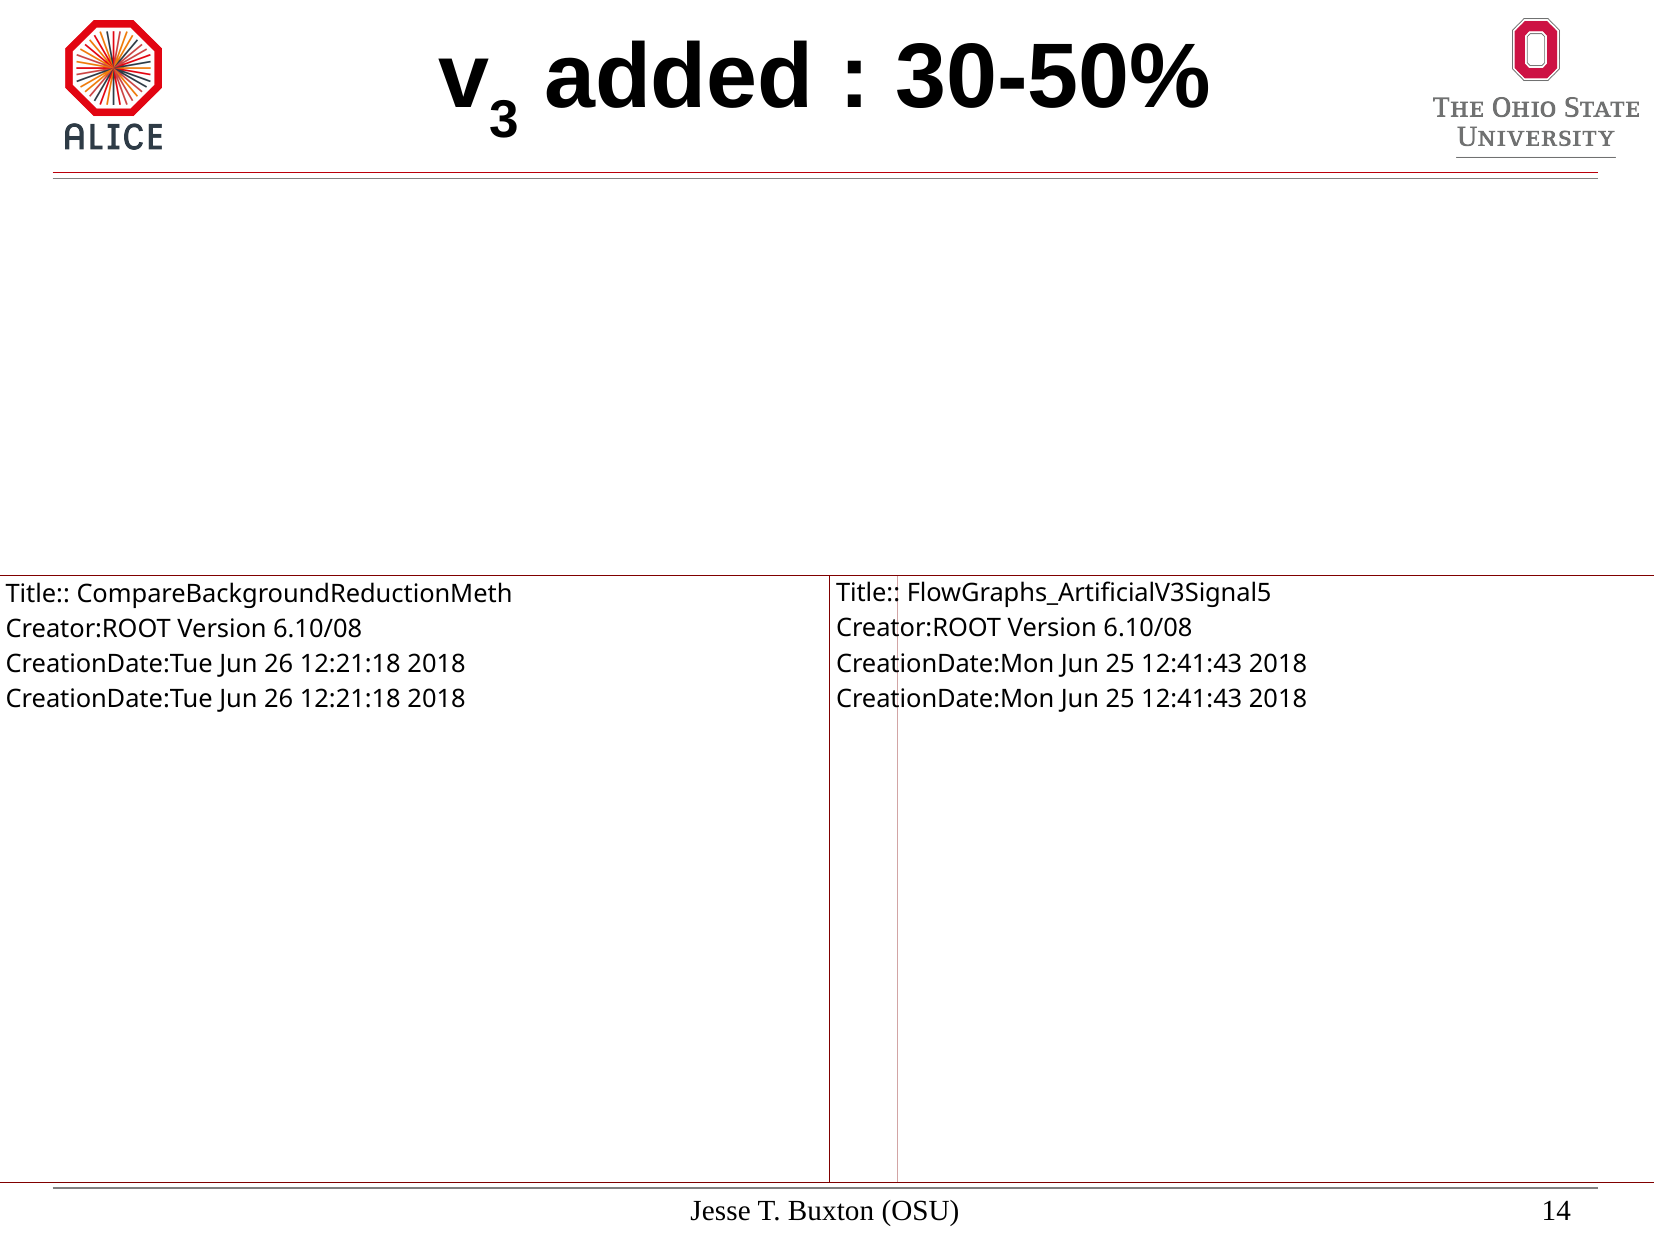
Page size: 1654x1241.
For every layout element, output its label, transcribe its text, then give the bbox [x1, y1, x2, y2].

title v3 added : 30-50% [137, 1, 1513, 172]
picture [1513, 5, 1642, 171]
picture [0, 573, 1654, 1183]
picture [65, 20, 137, 150]
